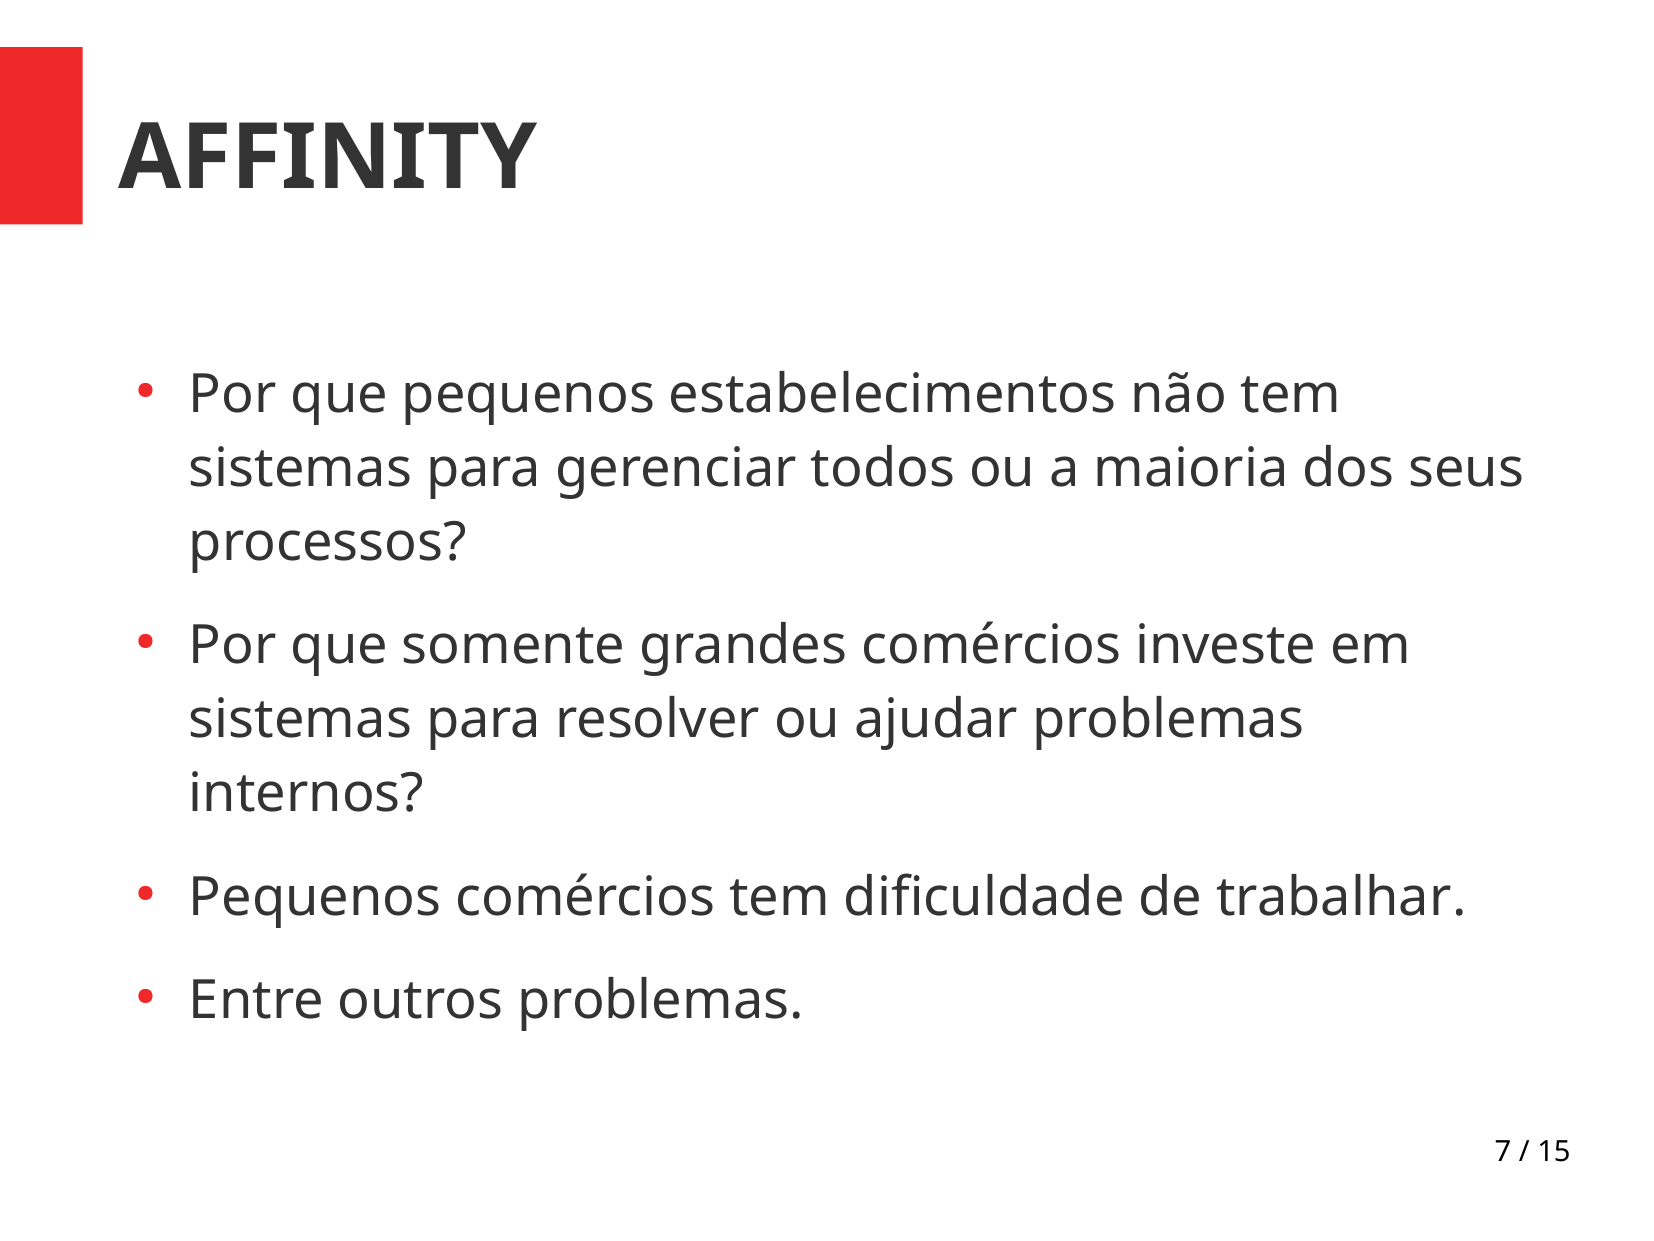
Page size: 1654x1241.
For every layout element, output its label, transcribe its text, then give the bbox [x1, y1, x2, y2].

list Por que pequenos estabelecimentos não tem sistemas para gerenciar todos ou a maioria dos seus processos? Por que somente grandes comércios investe em sistemas para resolver ou ajudar problemas internos? Pequenos comércios tem dificuldade de trabalhar. Entre outros problemas. [118, 354, 1536, 1074]
title AFFINITY [118, 49, 1571, 257]
